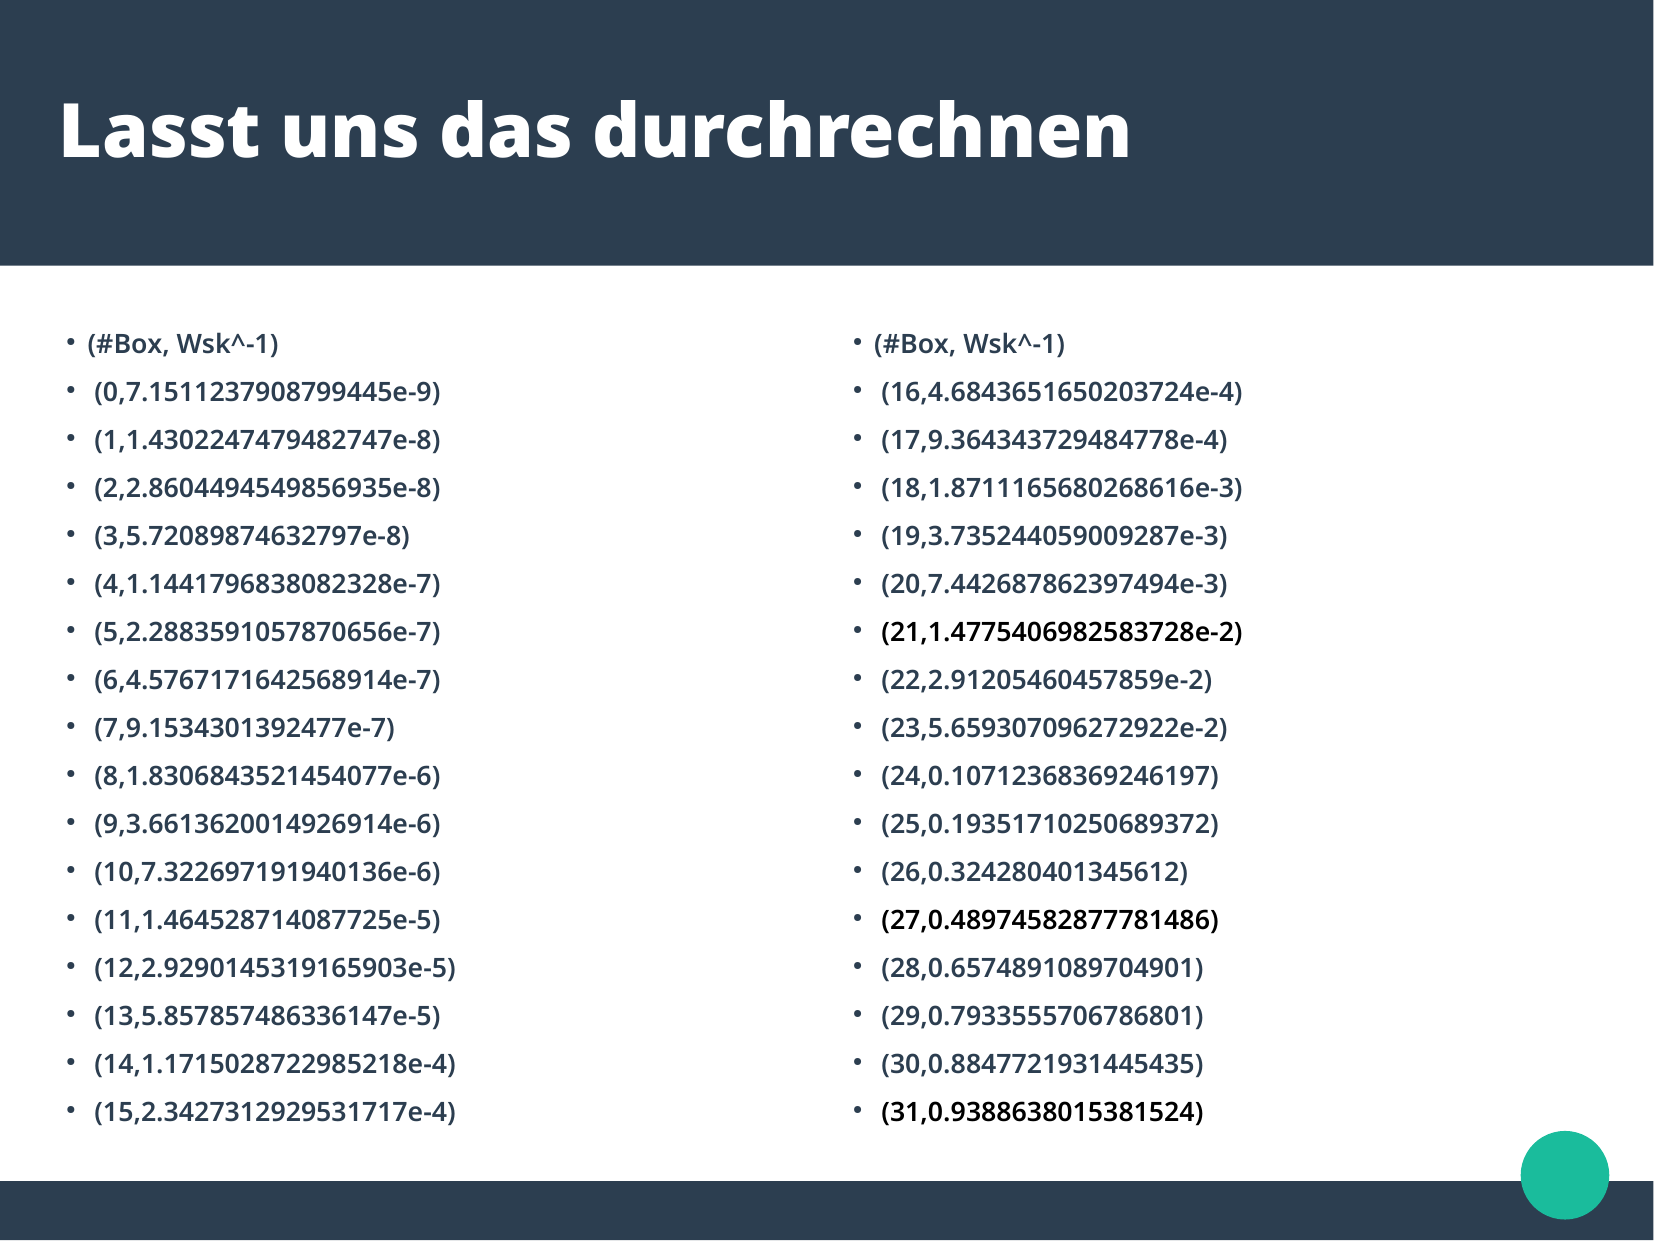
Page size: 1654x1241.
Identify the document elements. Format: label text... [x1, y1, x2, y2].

list (#Box, Wsk^-1) (16,4.6843651650203724e-4) (17,9.364343729484778e-4) (18,1.8711165680268616e-3) (19,3.735244059009287e-3) (20,7.442687862397494e-3) (21,1.4775406982583728e-2) (22,2.91205460457859e-2) (23,5.659307096272922e-2) (24,0.10712368369246197) (25,0.19351710250689372) (26,0.324280401345612) (27,0.48974582877781486) (28,0.6574891089704901) (29,0.7933555706786801) (30,0.8847721931445435) (31,0.9388638015381524) [845, 324, 1596, 1152]
list (#Box, Wsk^-1) (0,7.1511237908799445e-9) (1,1.4302247479482747e-8) (2,2.8604494549856935e-8) (3,5.72089874632797e-8) (4,1.1441796838082328e-7) (5,2.2883591057870656e-7) (6,4.5767171642568914e-7) (7,9.1534301392477e-7) (8,1.8306843521454077e-6) (9,3.6613620014926914e-6) (10,7.322697191940136e-6) (11,1.464528714087725e-5) (12,2.9290145319165903e-5) (13,5.857857486336147e-5) (14,1.1715028722985218e-4) (15,2.3427312929531717e-4) [59, 324, 809, 1152]
title Lasst uns das durchrechnen [59, 49, 1595, 207]
